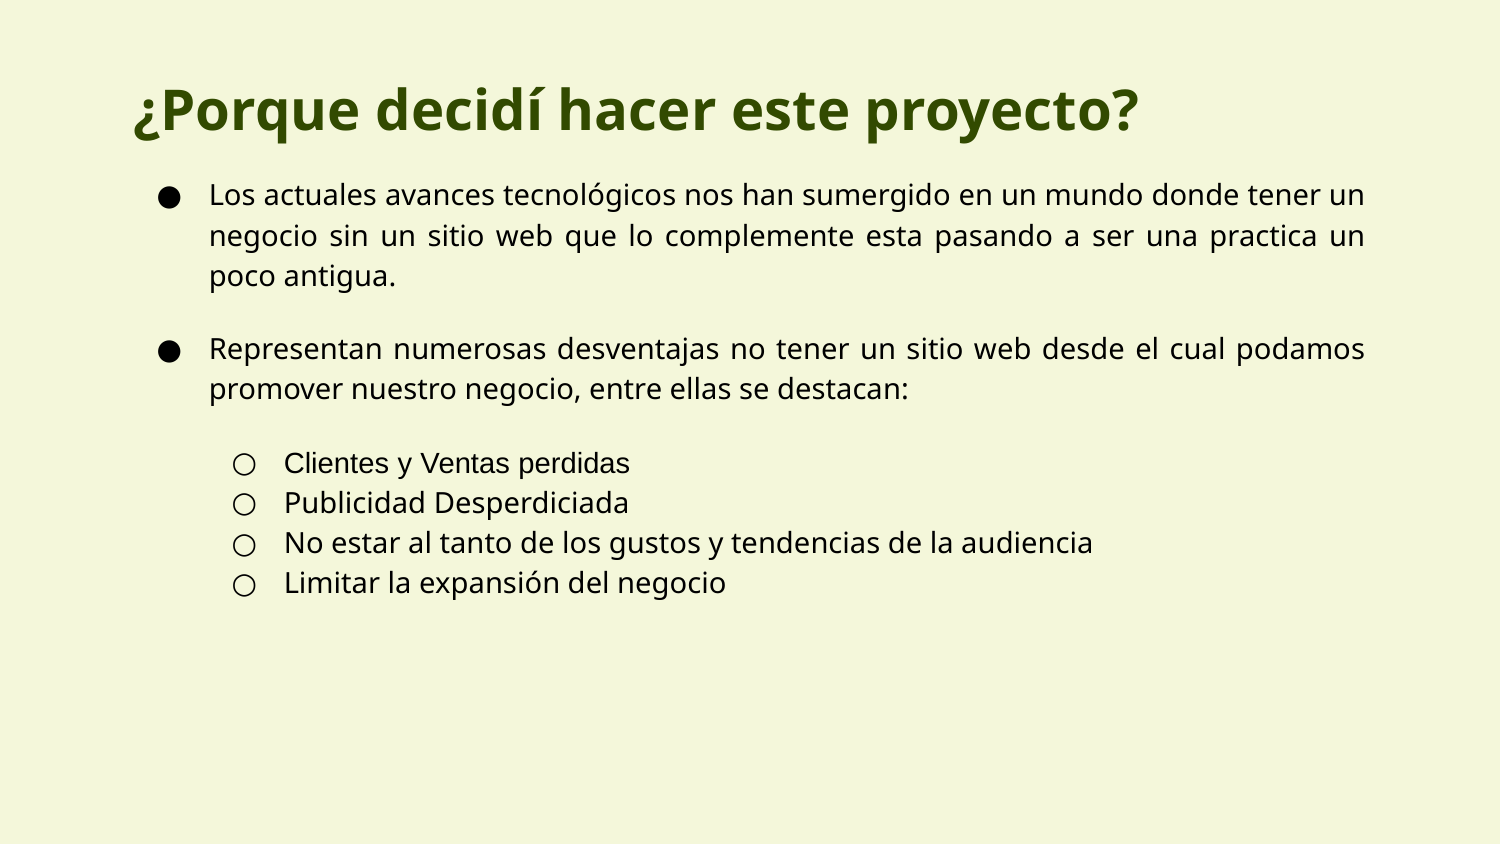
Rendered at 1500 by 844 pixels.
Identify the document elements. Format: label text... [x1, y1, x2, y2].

list Los actuales avances tecnológicos nos han sumergido en un mundo donde tener un negocio sin un sitio web que lo complemente esta pasando a ser una practica un poco antigua. Representan numerosas desventajas no tener un sitio web desde el cual podamos promover nuestro negocio, entre ellas se destacan: Clientes y Ventas perdidas Publicidad Desperdiciada No estar al tanto de los gustos y tendencias de la audiencia Limitar la expansión del negocio [118, 156, 1382, 750]
title ¿Porque decidí hacer este proyecto? [118, 59, 1382, 156]
